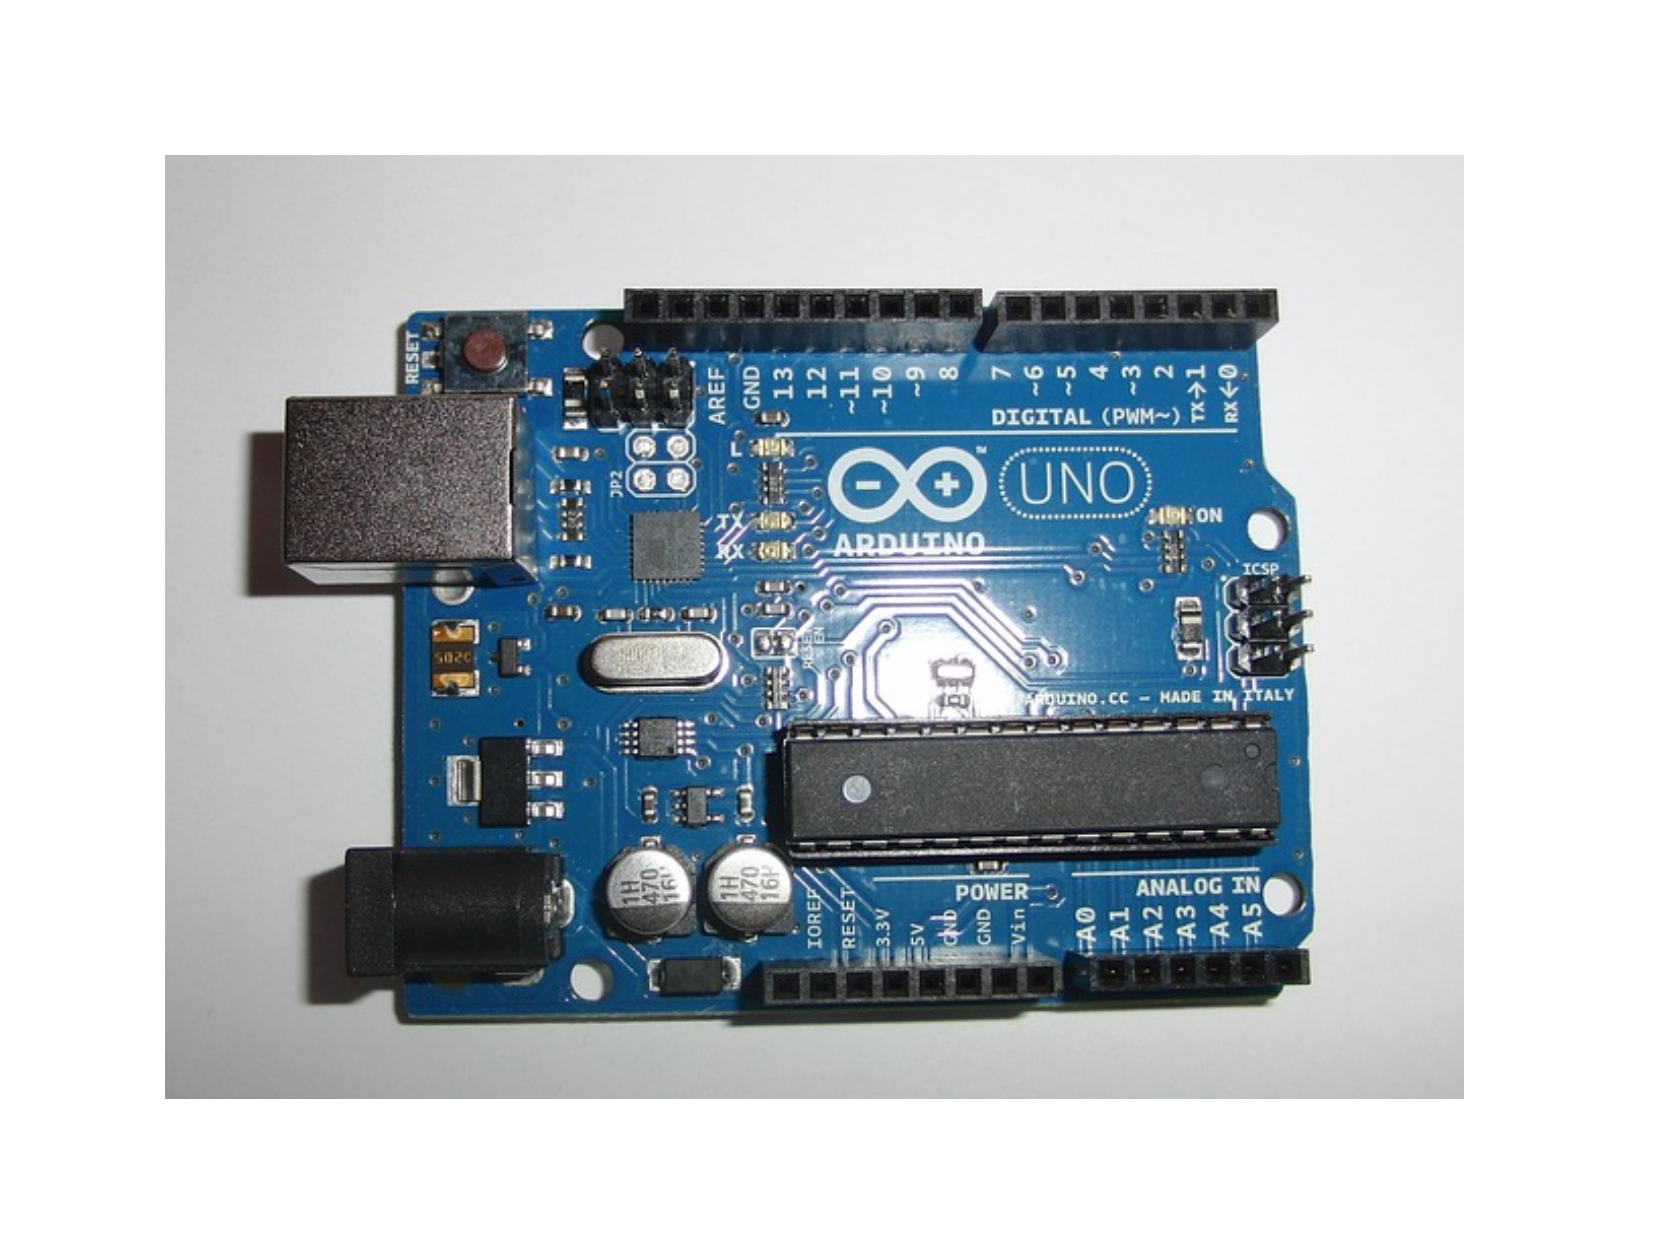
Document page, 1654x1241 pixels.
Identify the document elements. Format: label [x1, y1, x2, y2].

picture [165, 155, 1464, 1099]
